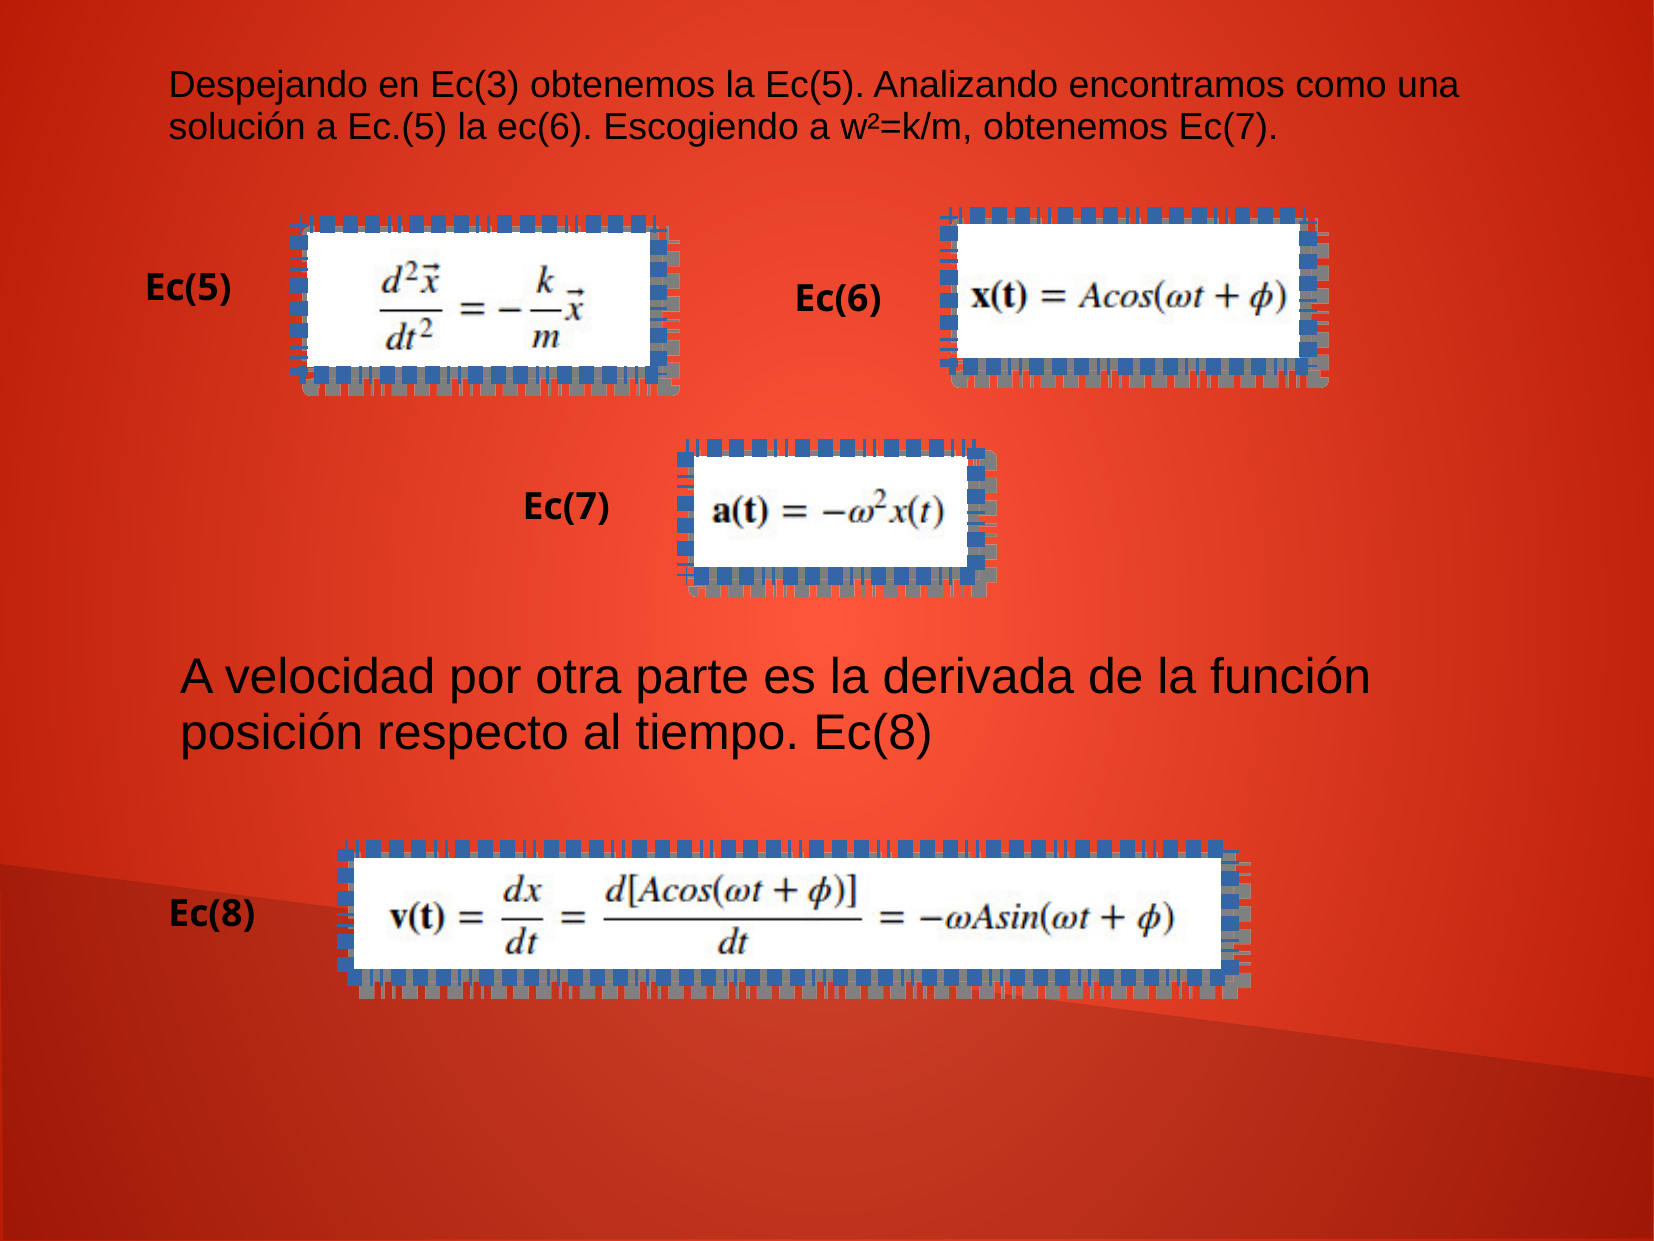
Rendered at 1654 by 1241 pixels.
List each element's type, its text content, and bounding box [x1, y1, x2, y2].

list [82, 47, 1571, 1010]
text_box Ec(7) [507, 472, 697, 563]
text_box Ec(6) [779, 264, 969, 355]
picture [694, 456, 968, 567]
text_box A velocidad por otra parte es la derivada de la función posición respecto al tiempo. Ec(8) [165, 641, 1453, 768]
text_box Ec(8) [153, 878, 343, 969]
text_box Despejando en Ec(3) obtenemos la Ec(5). Analizando encontramos como una solución a Ec.(5) la ec(6). Escogiendo a w²=k/m, obtenemos Ec(7). [153, 56, 1536, 155]
picture [307, 232, 650, 367]
picture [354, 858, 1221, 969]
picture [957, 224, 1300, 358]
text_box Ec(5) [129, 252, 319, 343]
